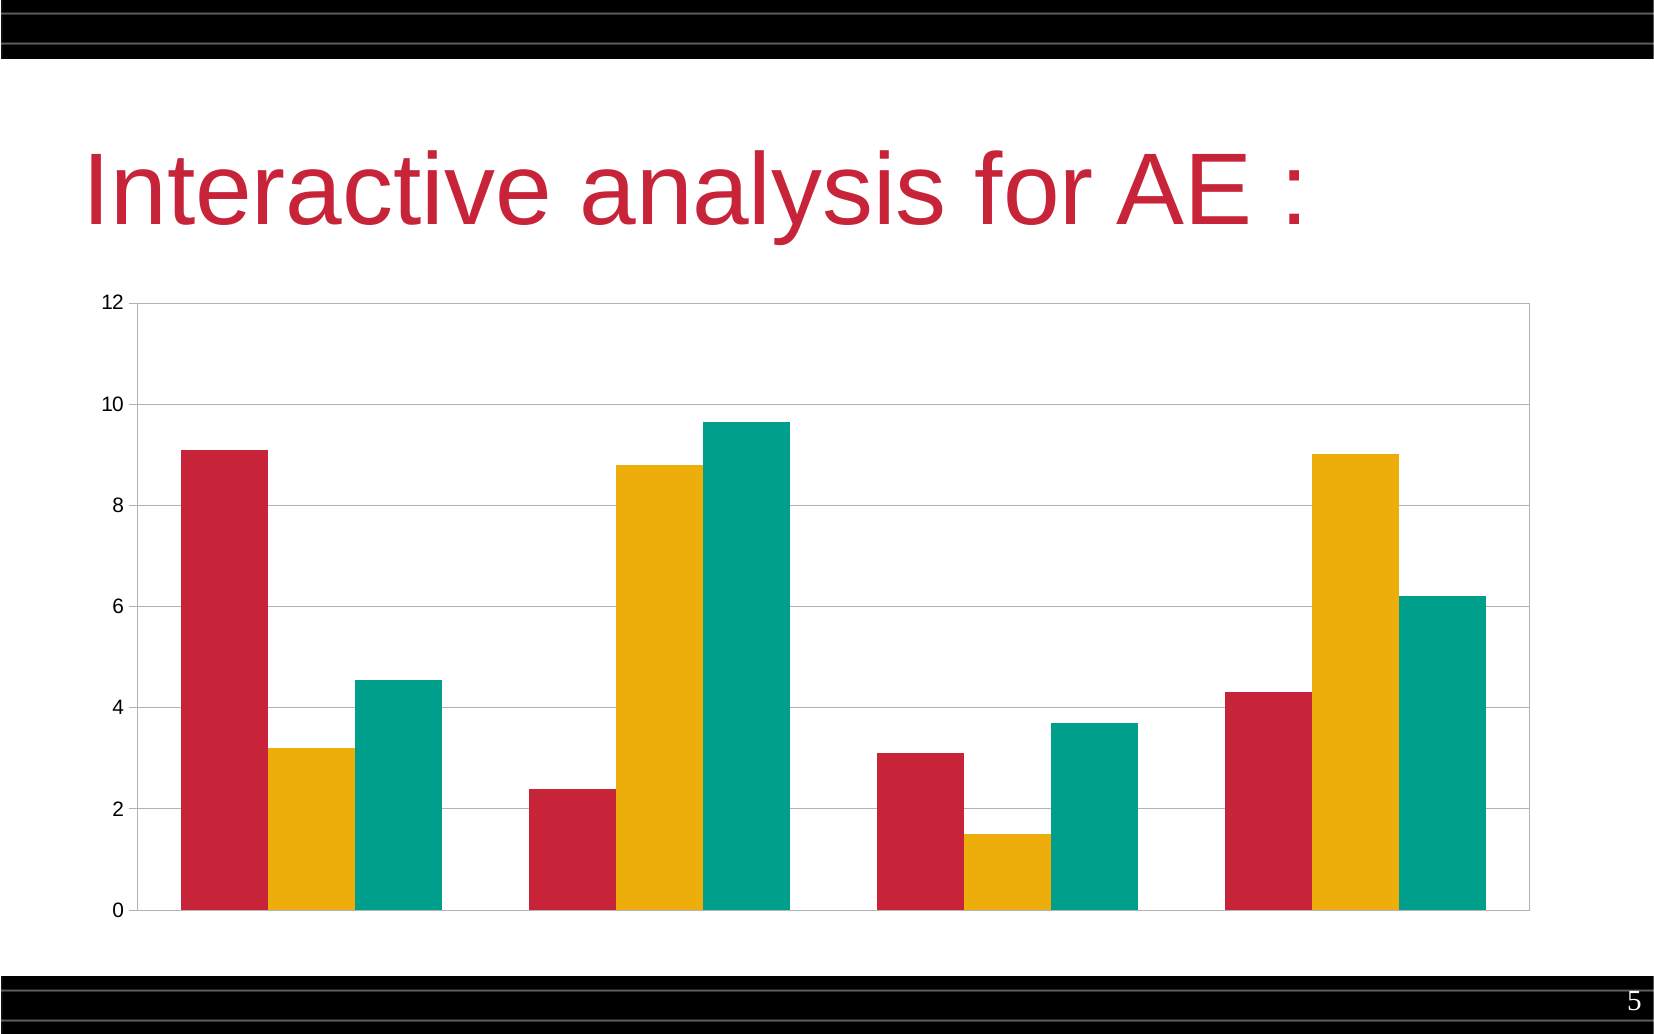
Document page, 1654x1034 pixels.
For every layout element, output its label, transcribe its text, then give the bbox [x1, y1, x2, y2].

picture [1, 0, 1654, 59]
title Interactive analysis for AE : [82, 103, 1571, 276]
picture [1, 976, 1654, 1034]
chart [71, 278, 1559, 935]
